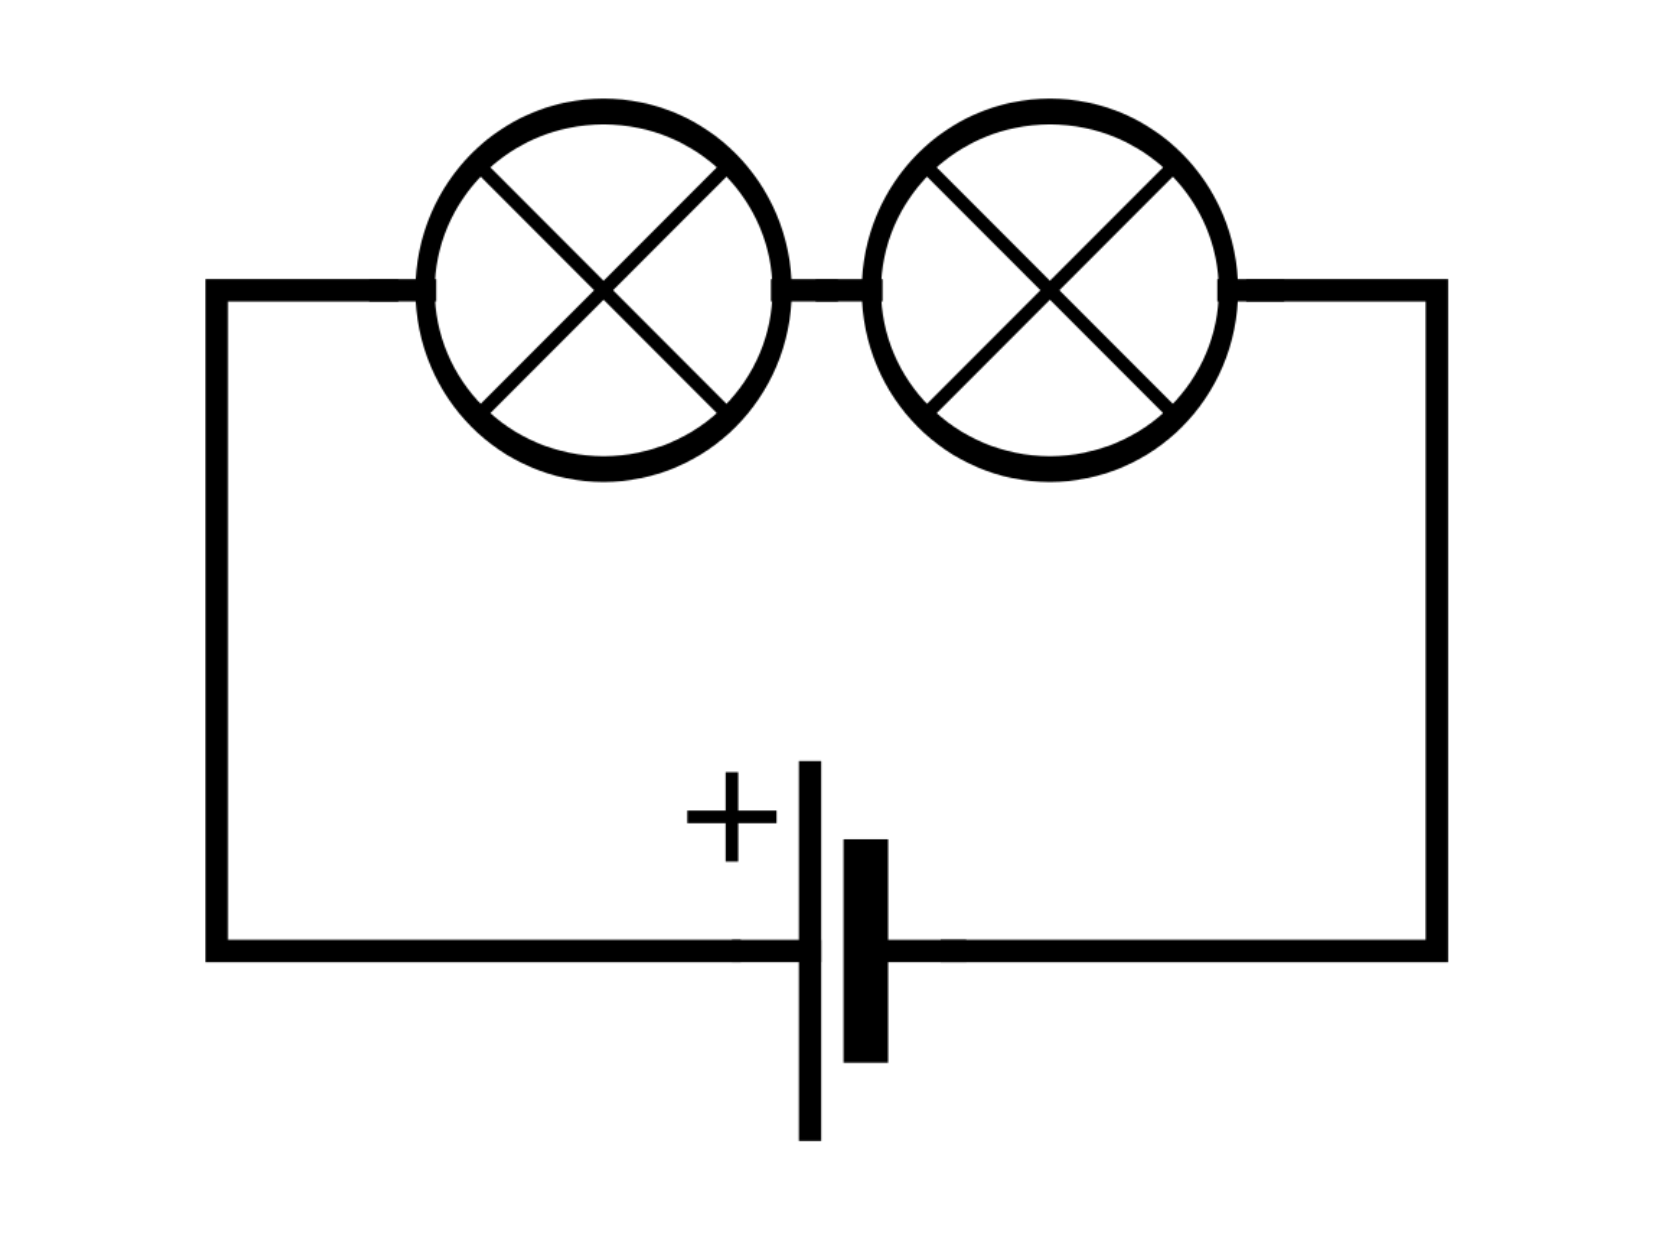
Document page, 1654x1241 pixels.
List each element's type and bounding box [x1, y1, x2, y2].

picture [106, 0, 1548, 1241]
